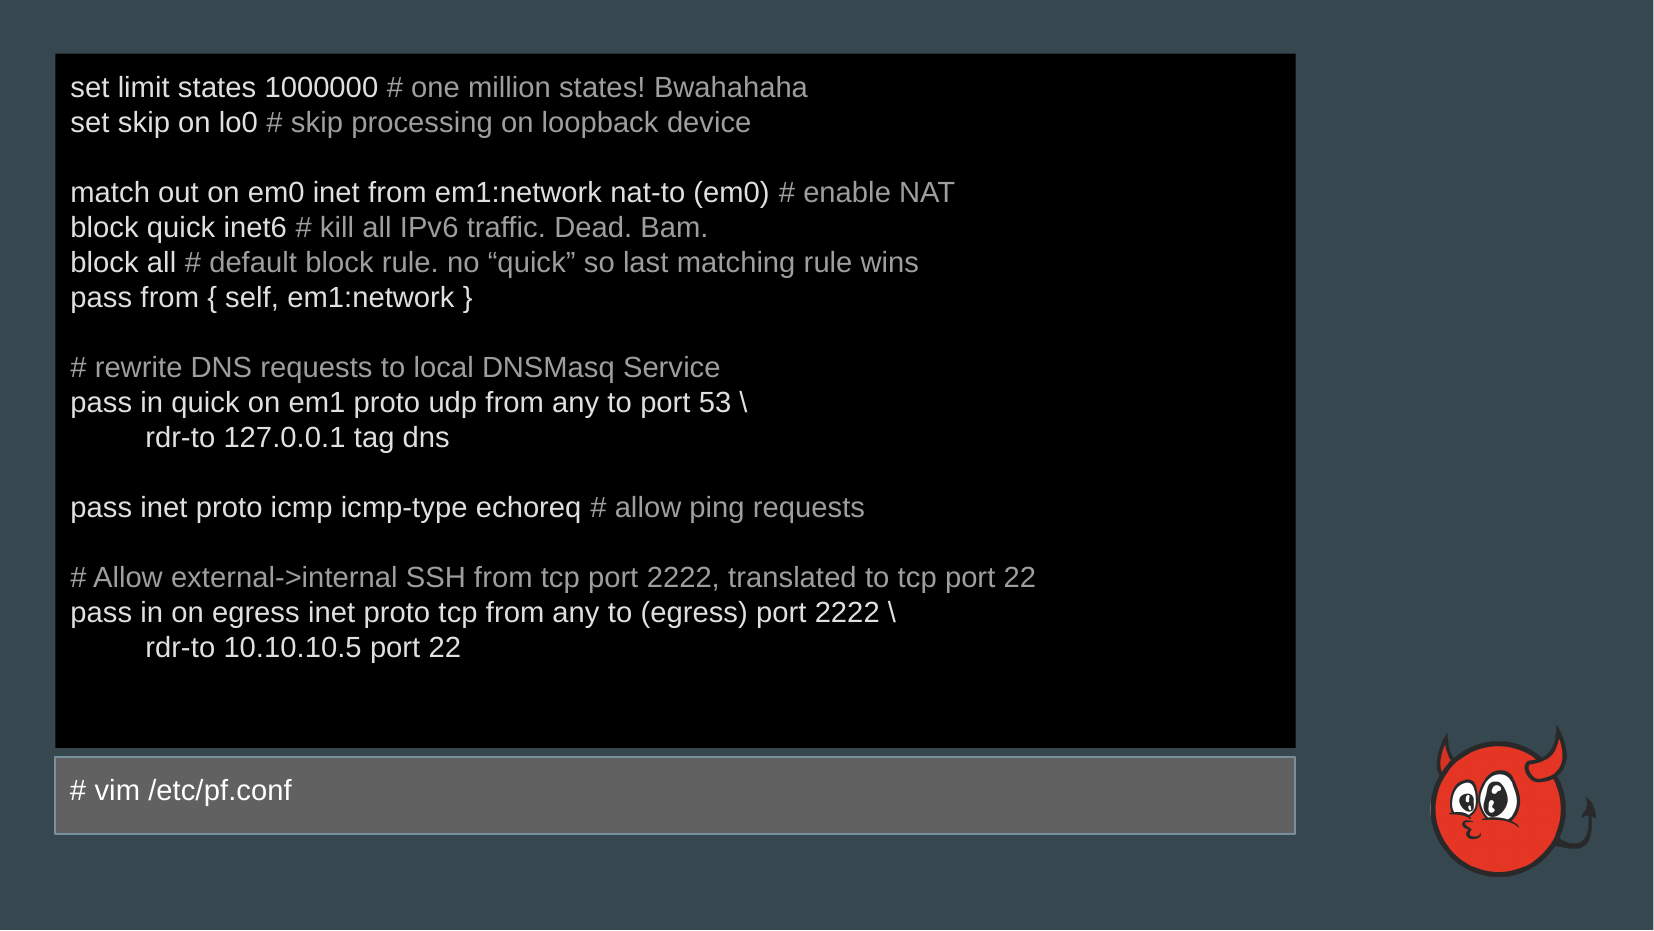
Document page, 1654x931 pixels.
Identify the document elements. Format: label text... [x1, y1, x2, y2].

text_box # vim /etc/pf.conf [55, 756, 1296, 834]
picture [1427, 717, 1598, 888]
text_box set limit states 1000000 # one million states! Bwahahaha set skip on lo0 # skip processing on loopback device match out on em0 inet from em1:network nat-to (em0) # enable NAT block quick inet6 # kill all IPv6 traffic. Dead. Bam. block all # default block rule. no “quick” so last matching rule wins pass from { self, em1:network } # rewrite DNS requests to local DNSMasq Service pass in quick on em1 proto udp from any to port 53 \ rdr-to 127.0.0.1 tag dns pass inet proto icmp icmp-type echoreq # allow ping requests # Allow external->internal SSH from tcp port 2222, translated to tcp port 22 pass in on egress inet proto tcp from any to (egress) port 2222 \ rdr-to 10.10.10.5 port 22 [55, 53, 1296, 748]
